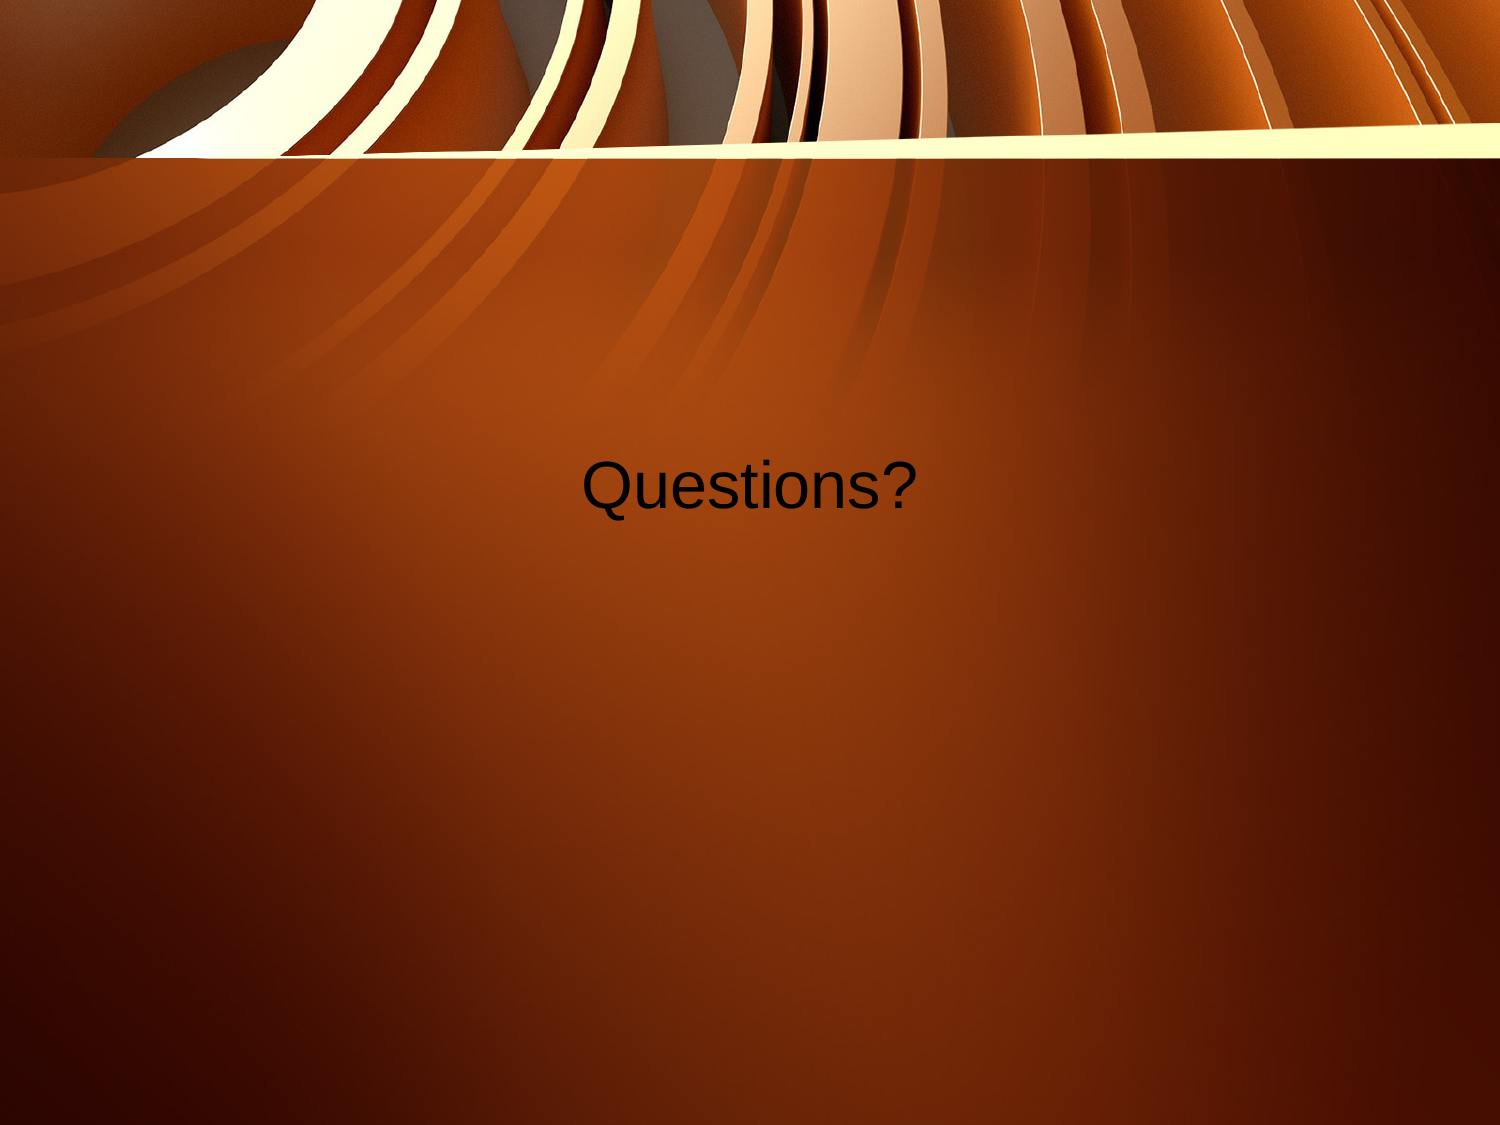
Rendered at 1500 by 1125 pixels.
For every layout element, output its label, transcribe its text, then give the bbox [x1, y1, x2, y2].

picture [0, 0, 1500, 1125]
subtitle Questions? [73, 136, 1427, 834]
